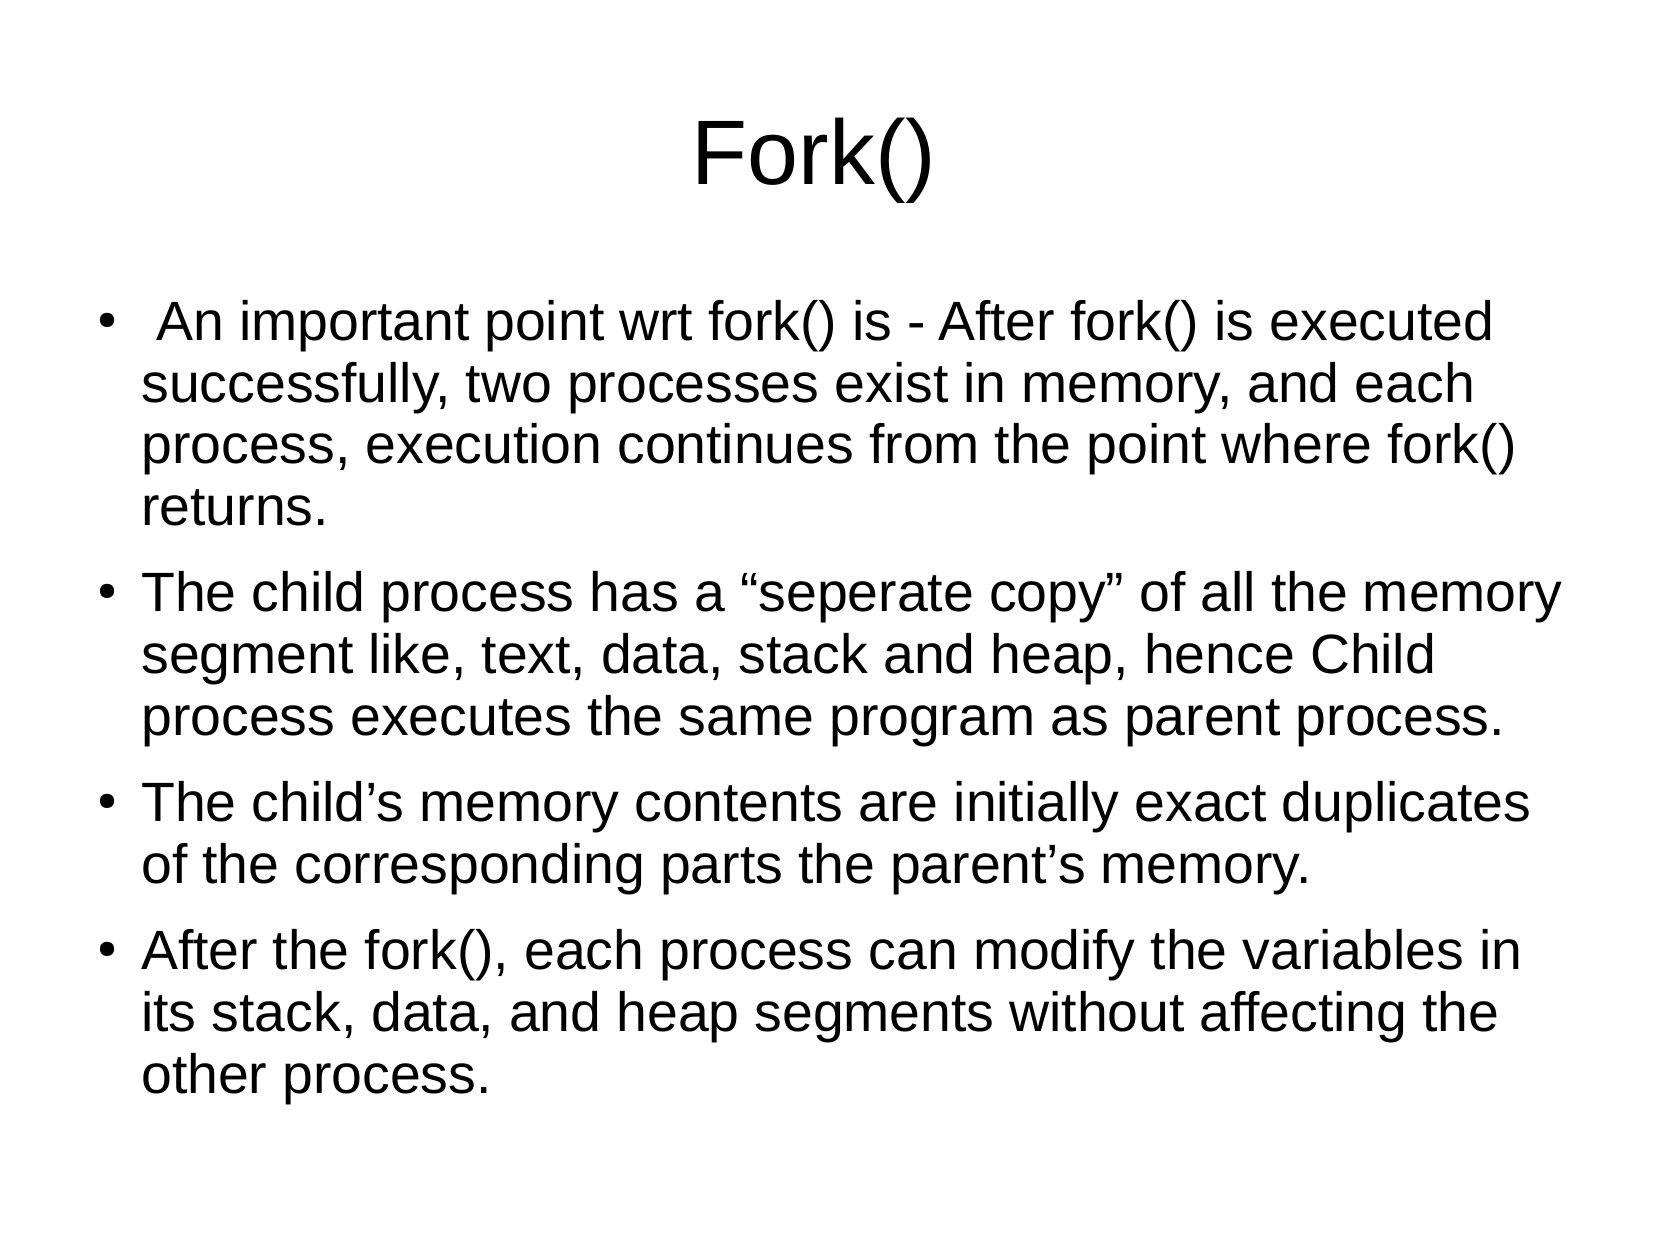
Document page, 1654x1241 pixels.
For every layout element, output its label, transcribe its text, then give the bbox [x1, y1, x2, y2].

list An important point wrt fork() is - After fork() is executed successfully, two processes exist in memory, and each process, execution continues from the point where fork() returns. The child process has a “seperate copy” of all the memory segment like, text, data, stack and heap, hence Child process executes the same program as parent process. The child’s memory contents are initially exact duplicates of the corresponding parts the parent’s memory. After the fork(), each process can modify the variables in its stack, data, and heap segments without affecting the other process. [82, 290, 1571, 1158]
title Fork() [82, 49, 1571, 257]
